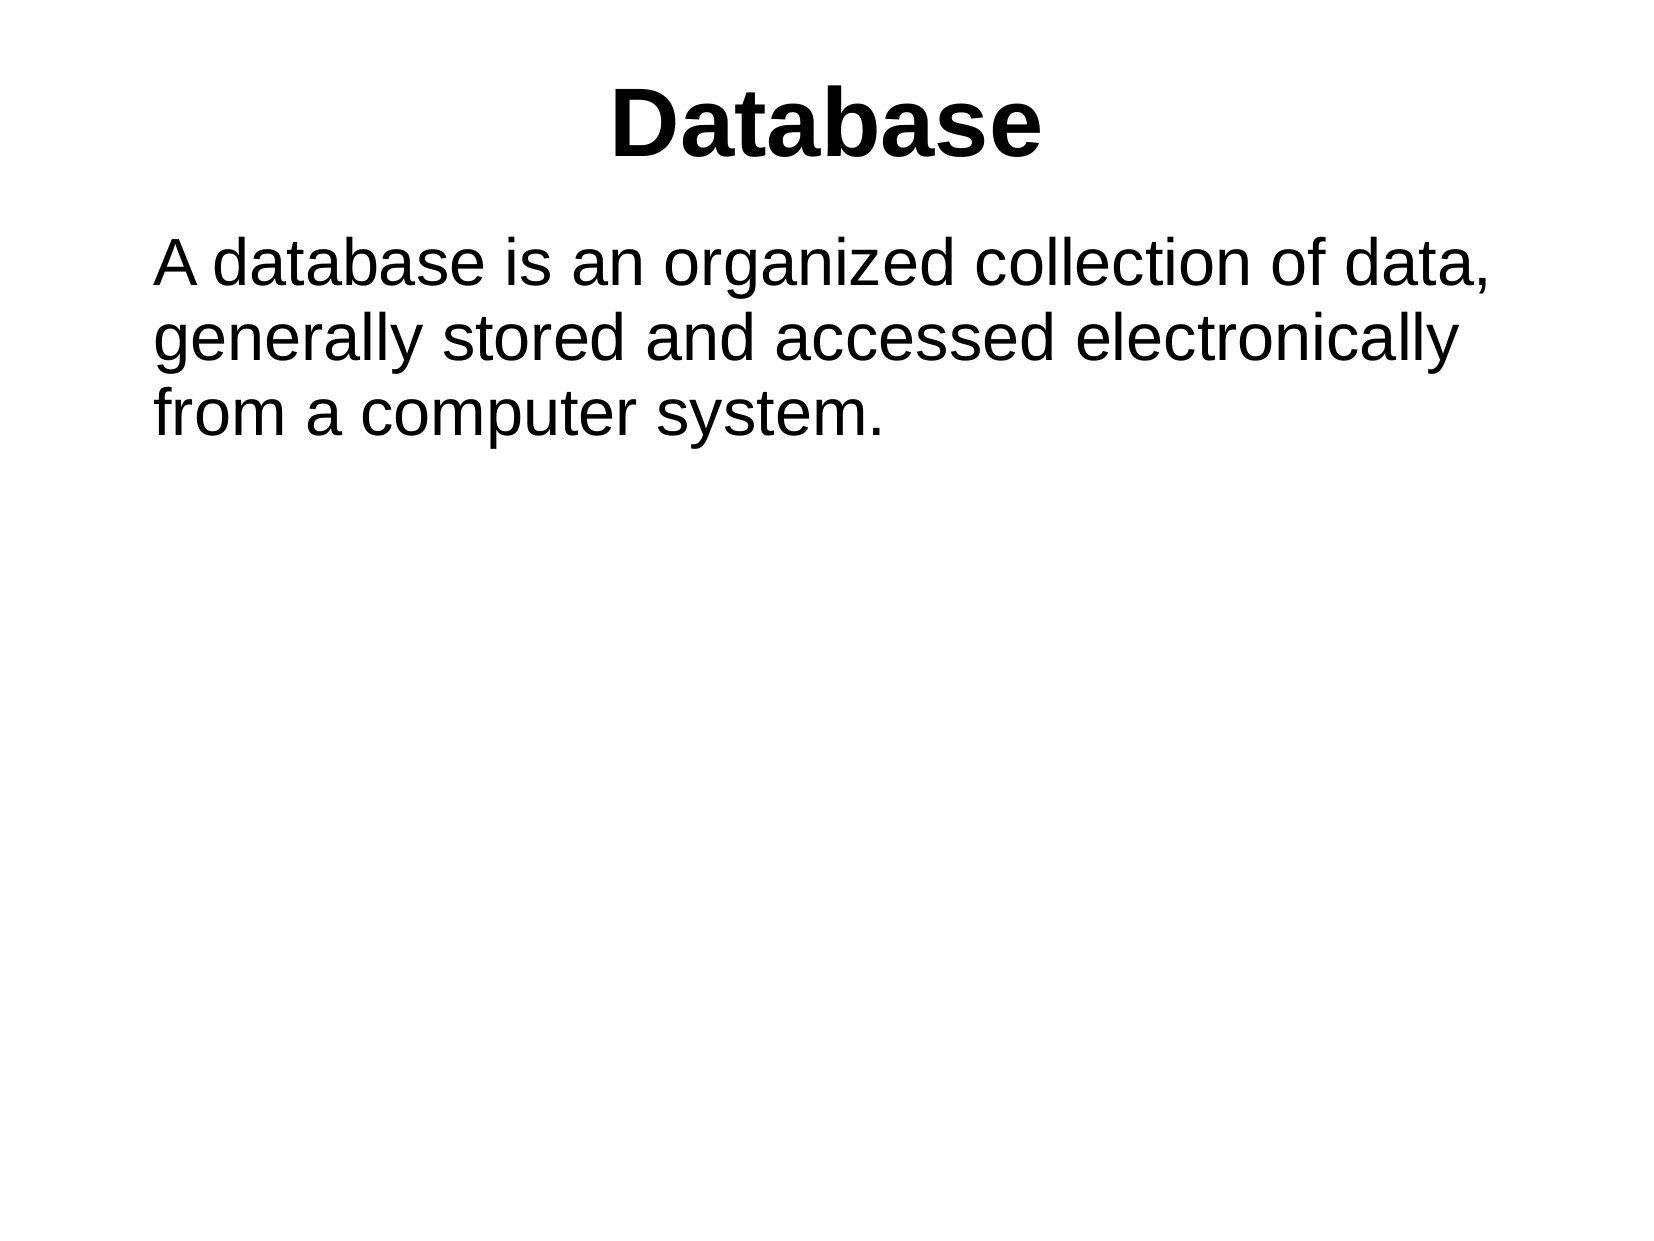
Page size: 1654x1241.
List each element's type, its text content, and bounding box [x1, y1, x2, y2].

title Database [82, 49, 1571, 196]
list A database is an organized collection of data, generally stored and accessed electronically from a computer system. [82, 225, 1538, 1186]
